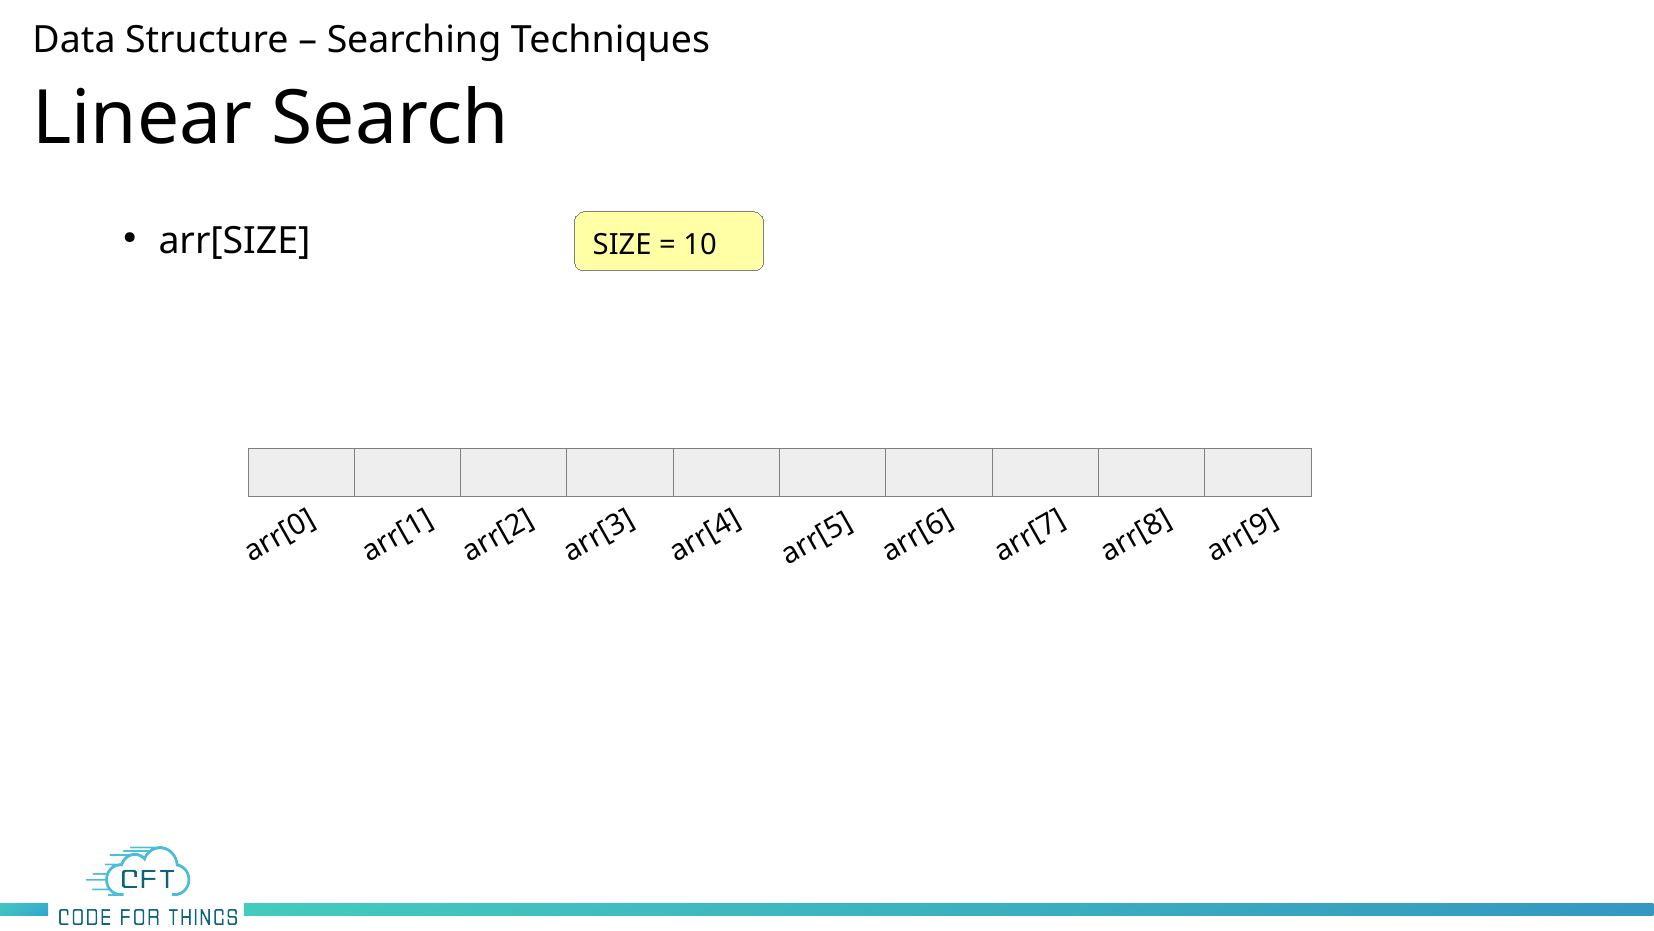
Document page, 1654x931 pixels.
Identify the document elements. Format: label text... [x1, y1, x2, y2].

text_box arr[3] [537, 472, 680, 588]
text_box arr[9] [1181, 472, 1323, 588]
text_box [574, 211, 764, 271]
text_box [248, 448, 1312, 497]
picture [59, 846, 237, 925]
text_box arr[2] [437, 472, 574, 588]
text_box arr[4] [647, 472, 786, 588]
text_box arr[SIZE] [108, 205, 353, 272]
text_box SIZE = 10 [577, 215, 758, 265]
text_box arr[6] [862, 472, 999, 588]
text_box arr[0] [218, 472, 360, 588]
text_box arr[7] [971, 472, 1111, 588]
text_box arr[5] [756, 475, 898, 591]
text_box arr[1] [336, 472, 473, 588]
title Data Structure – Searching Techniques Linear Search [32, 12, 1184, 166]
text_box arr[8] [1079, 472, 1213, 588]
